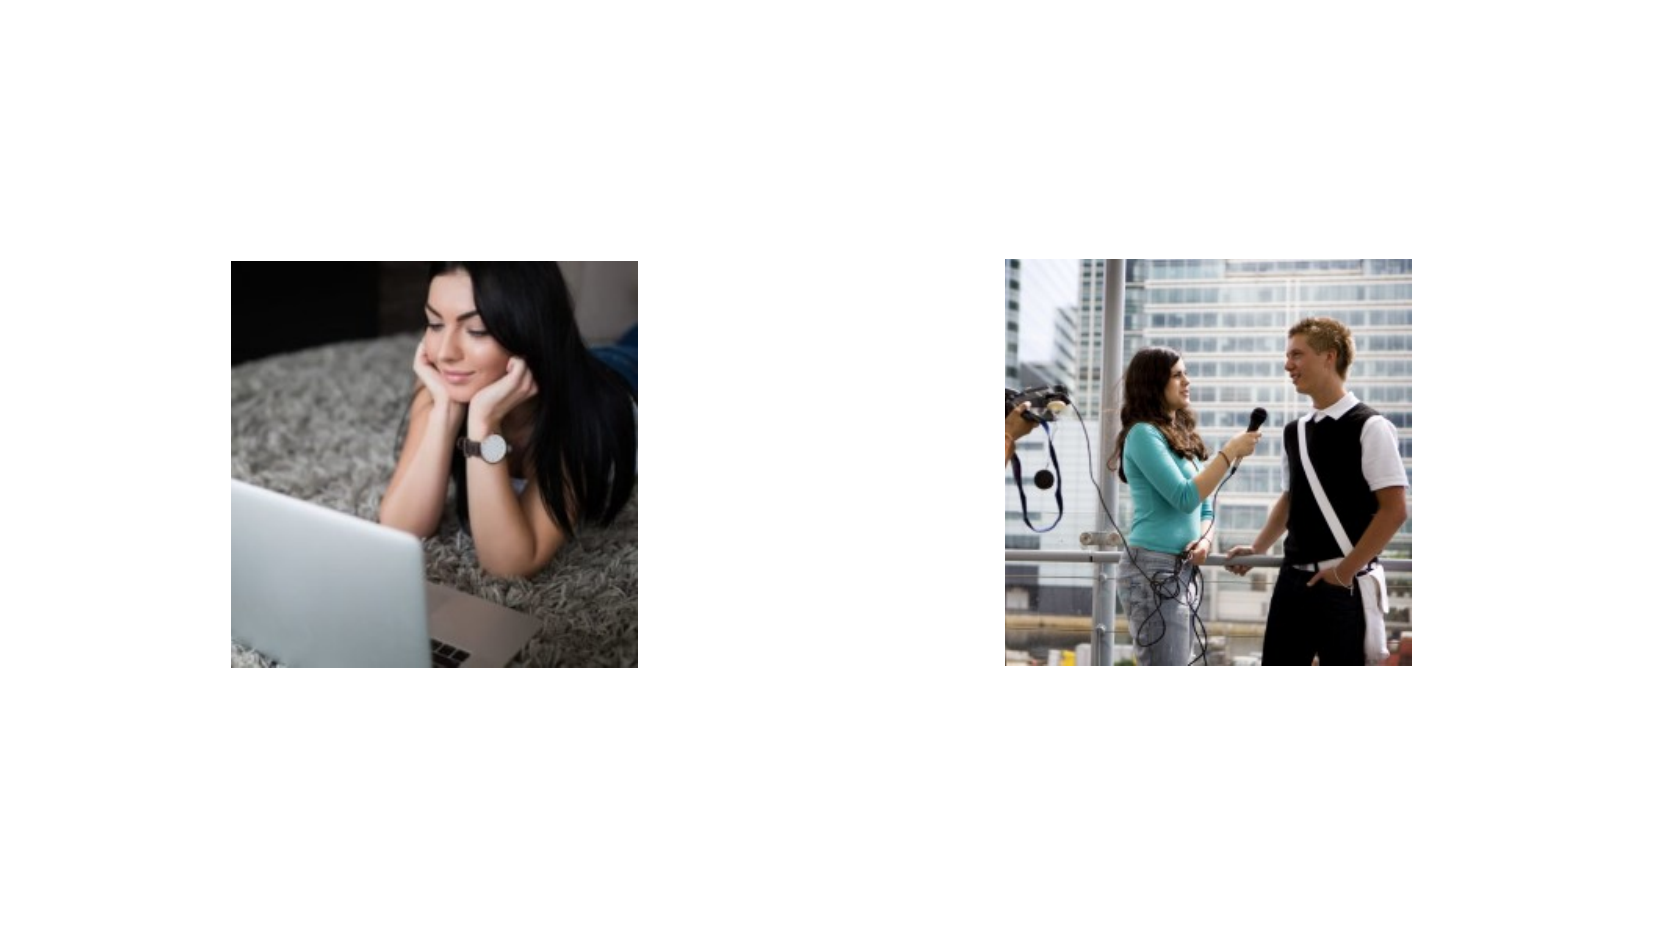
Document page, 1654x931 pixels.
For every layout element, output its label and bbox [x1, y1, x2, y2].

picture [1005, 259, 1412, 667]
picture [231, 261, 638, 669]
